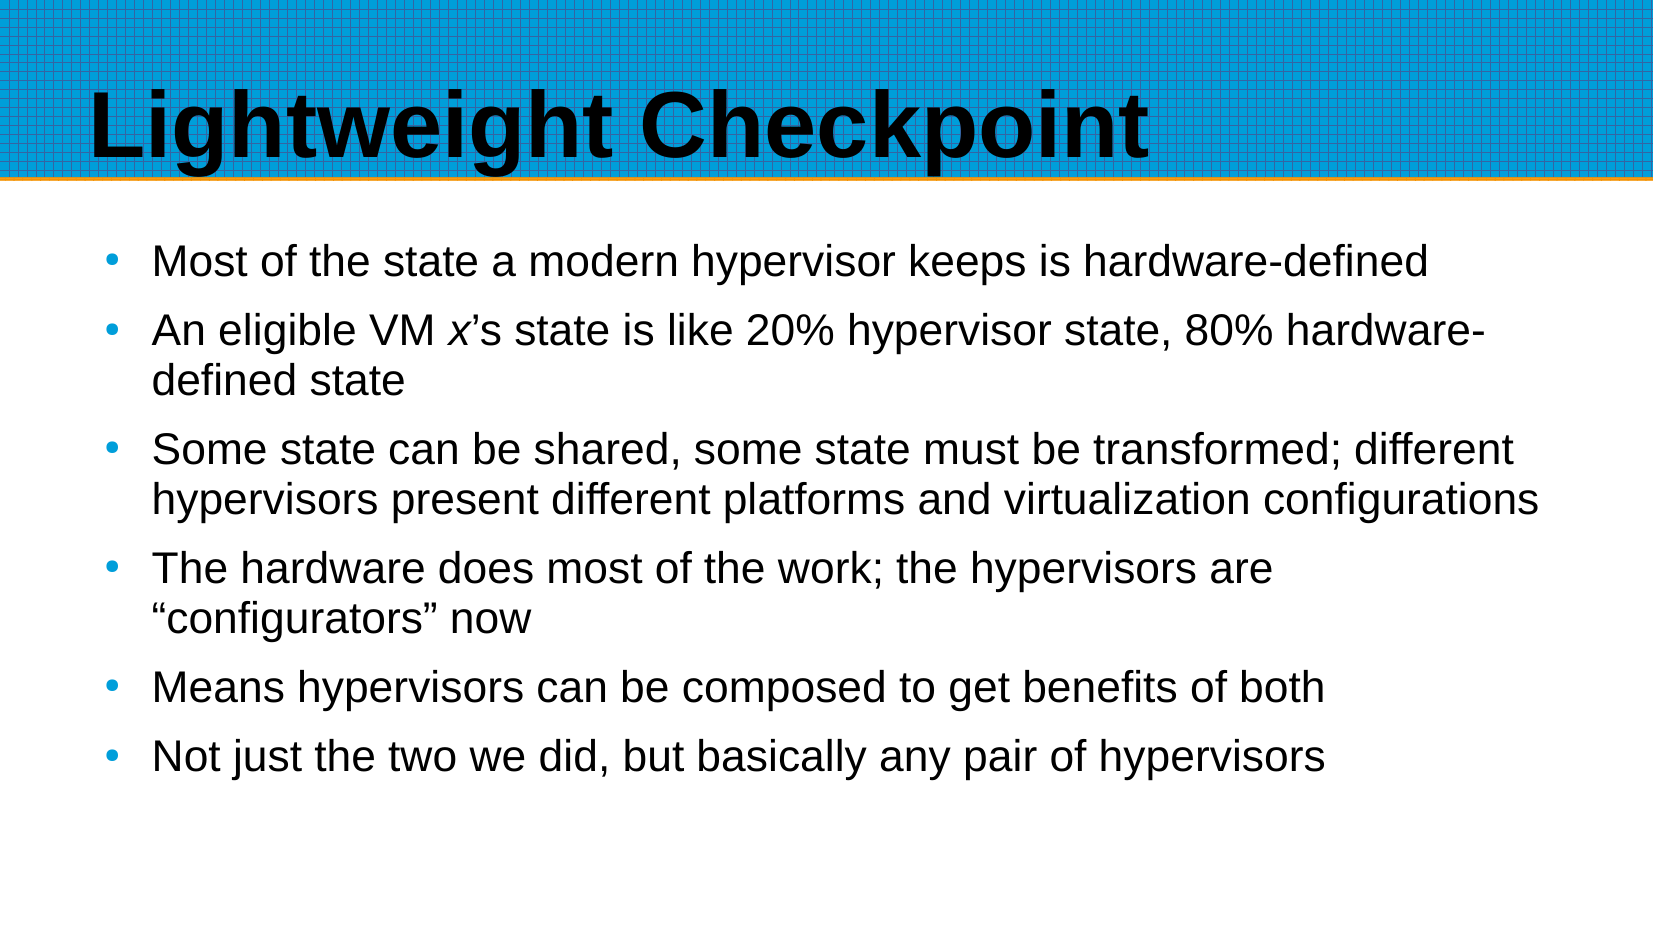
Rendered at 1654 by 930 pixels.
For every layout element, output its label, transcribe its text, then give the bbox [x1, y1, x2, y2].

title Lightweight Checkpoint [88, 14, 1565, 178]
list Most of the state a modern hypervisor keeps is hardware-defined An eligible VM x’s state is like 20% hypervisor state, 80% hardware-defined state Some state can be shared, some state must be transformed; different hypervisors present different platforms and virtualization configurations The hardware does most of the work; the hypervisors are “configurators” now Means hypervisors can be composed to get benefits of both Not just the two we did, but basically any pair of hypervisors [88, 236, 1565, 812]
